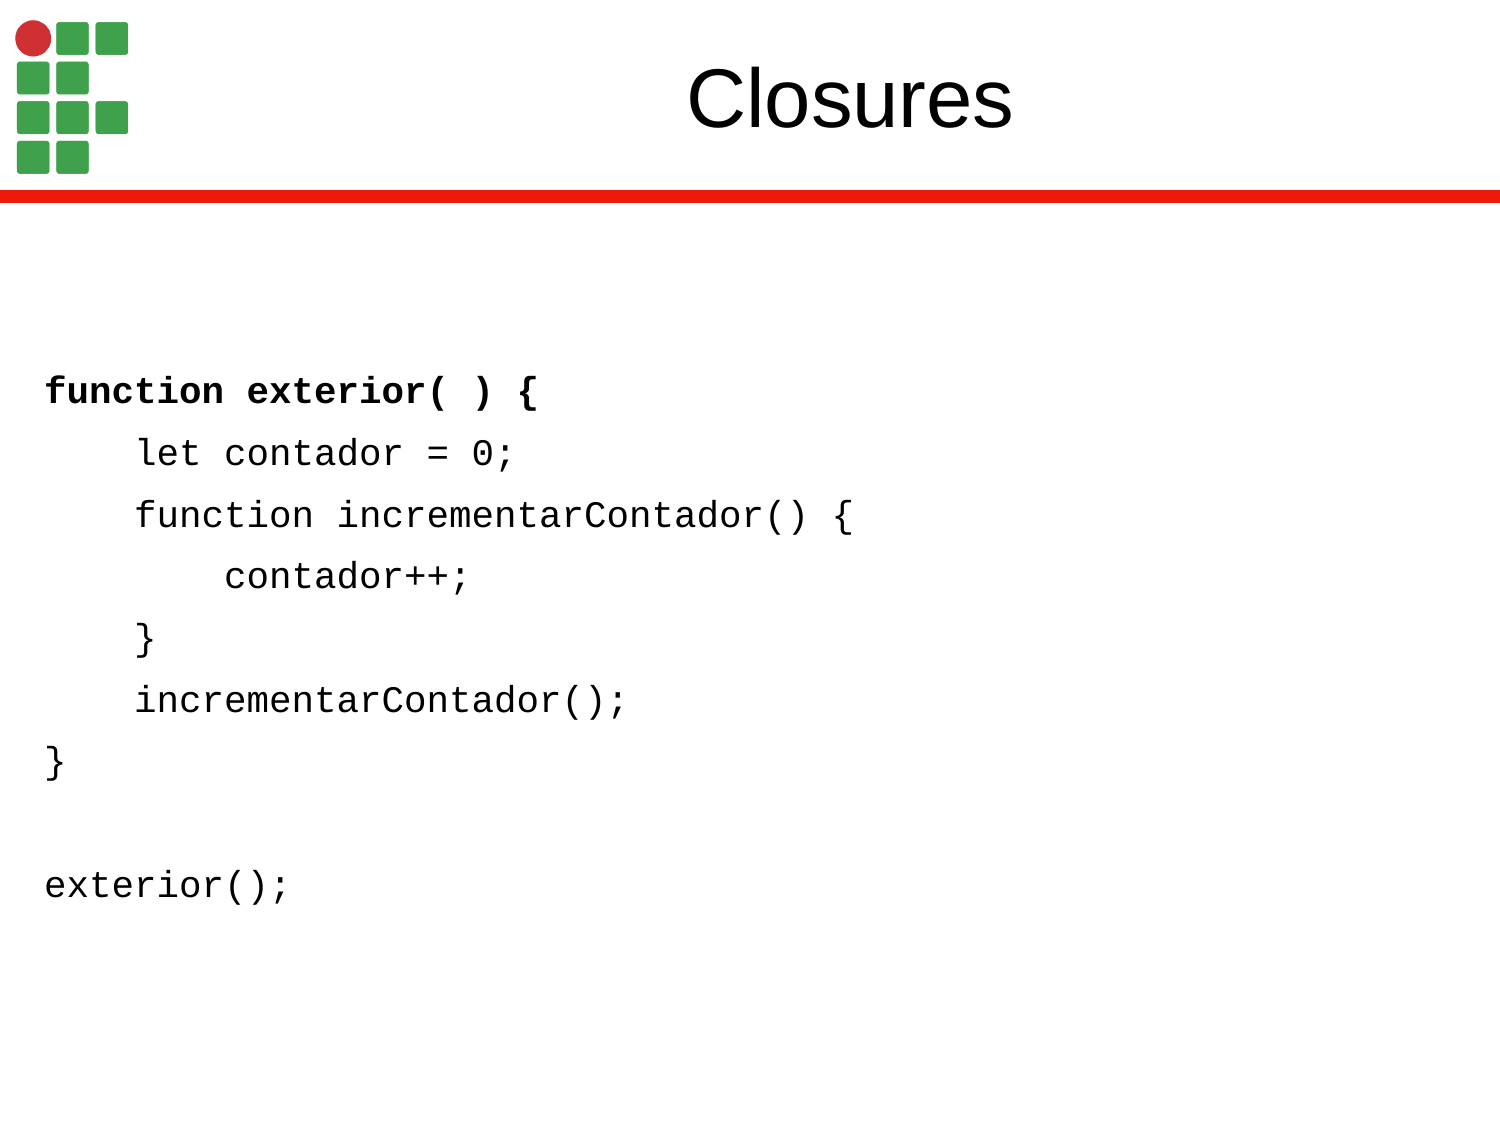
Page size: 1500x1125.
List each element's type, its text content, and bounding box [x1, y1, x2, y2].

title Closures [230, 0, 1471, 202]
picture [14, 16, 130, 178]
list function exterior( ) { let contador = 0; function incrementarContador() { contador++; } incrementarContador(); } exterior(); [29, 207, 1471, 1087]
